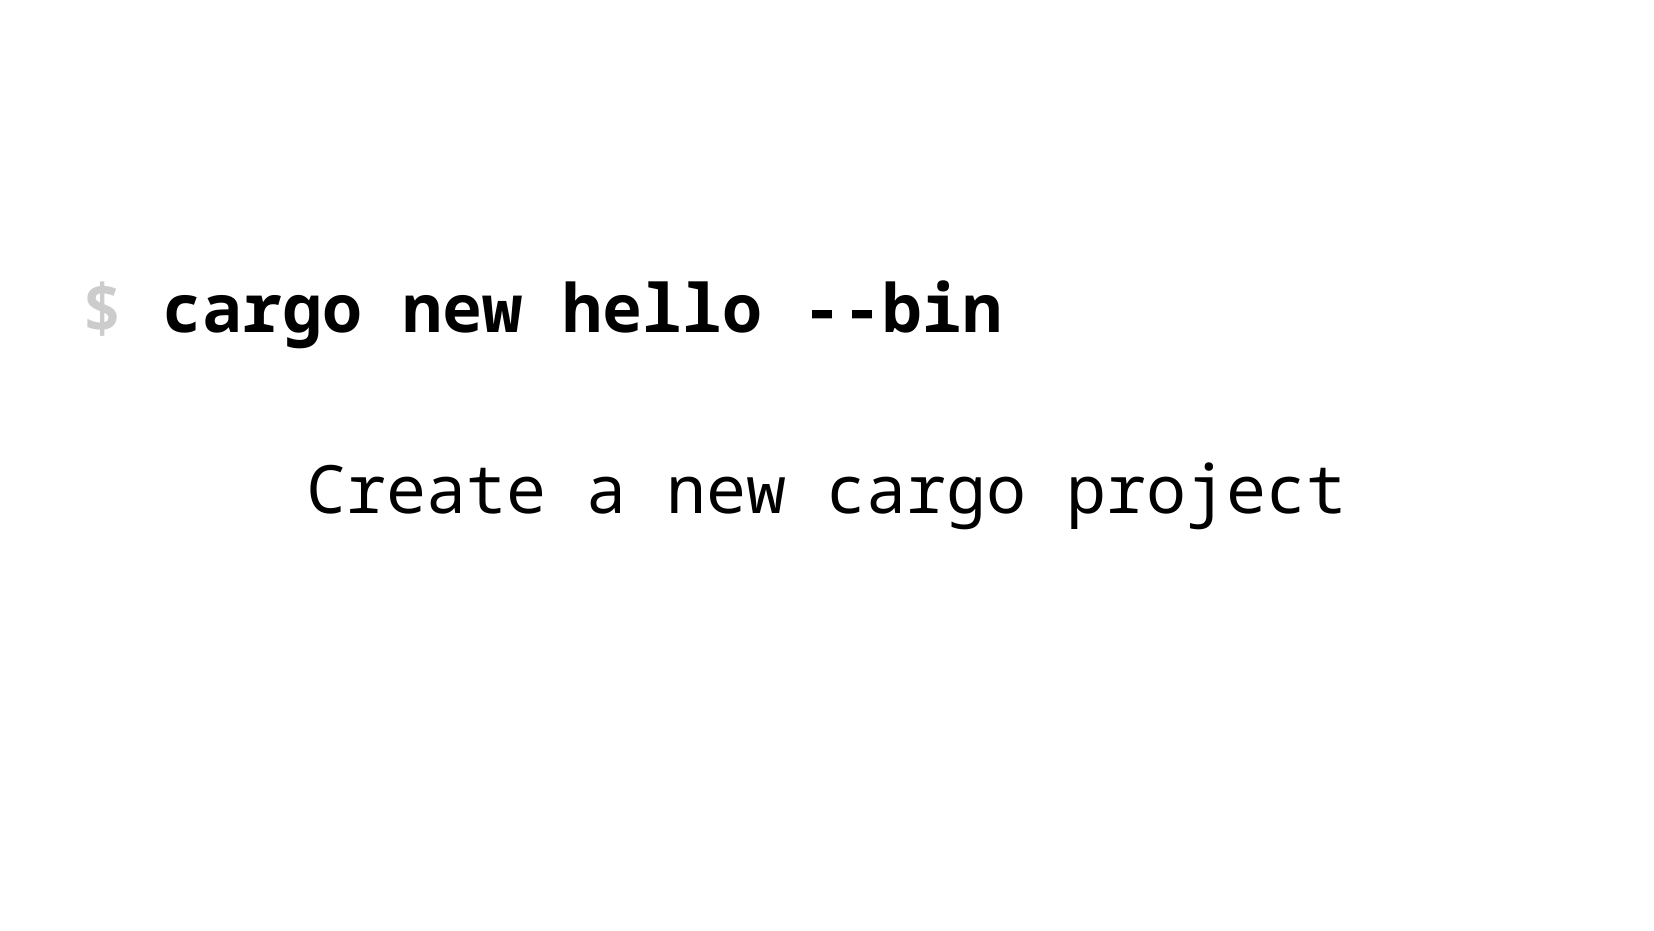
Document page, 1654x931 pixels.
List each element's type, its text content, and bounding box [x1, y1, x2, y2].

subtitle $ cargo new hello --bin Create a new cargo project [82, 37, 1571, 758]
